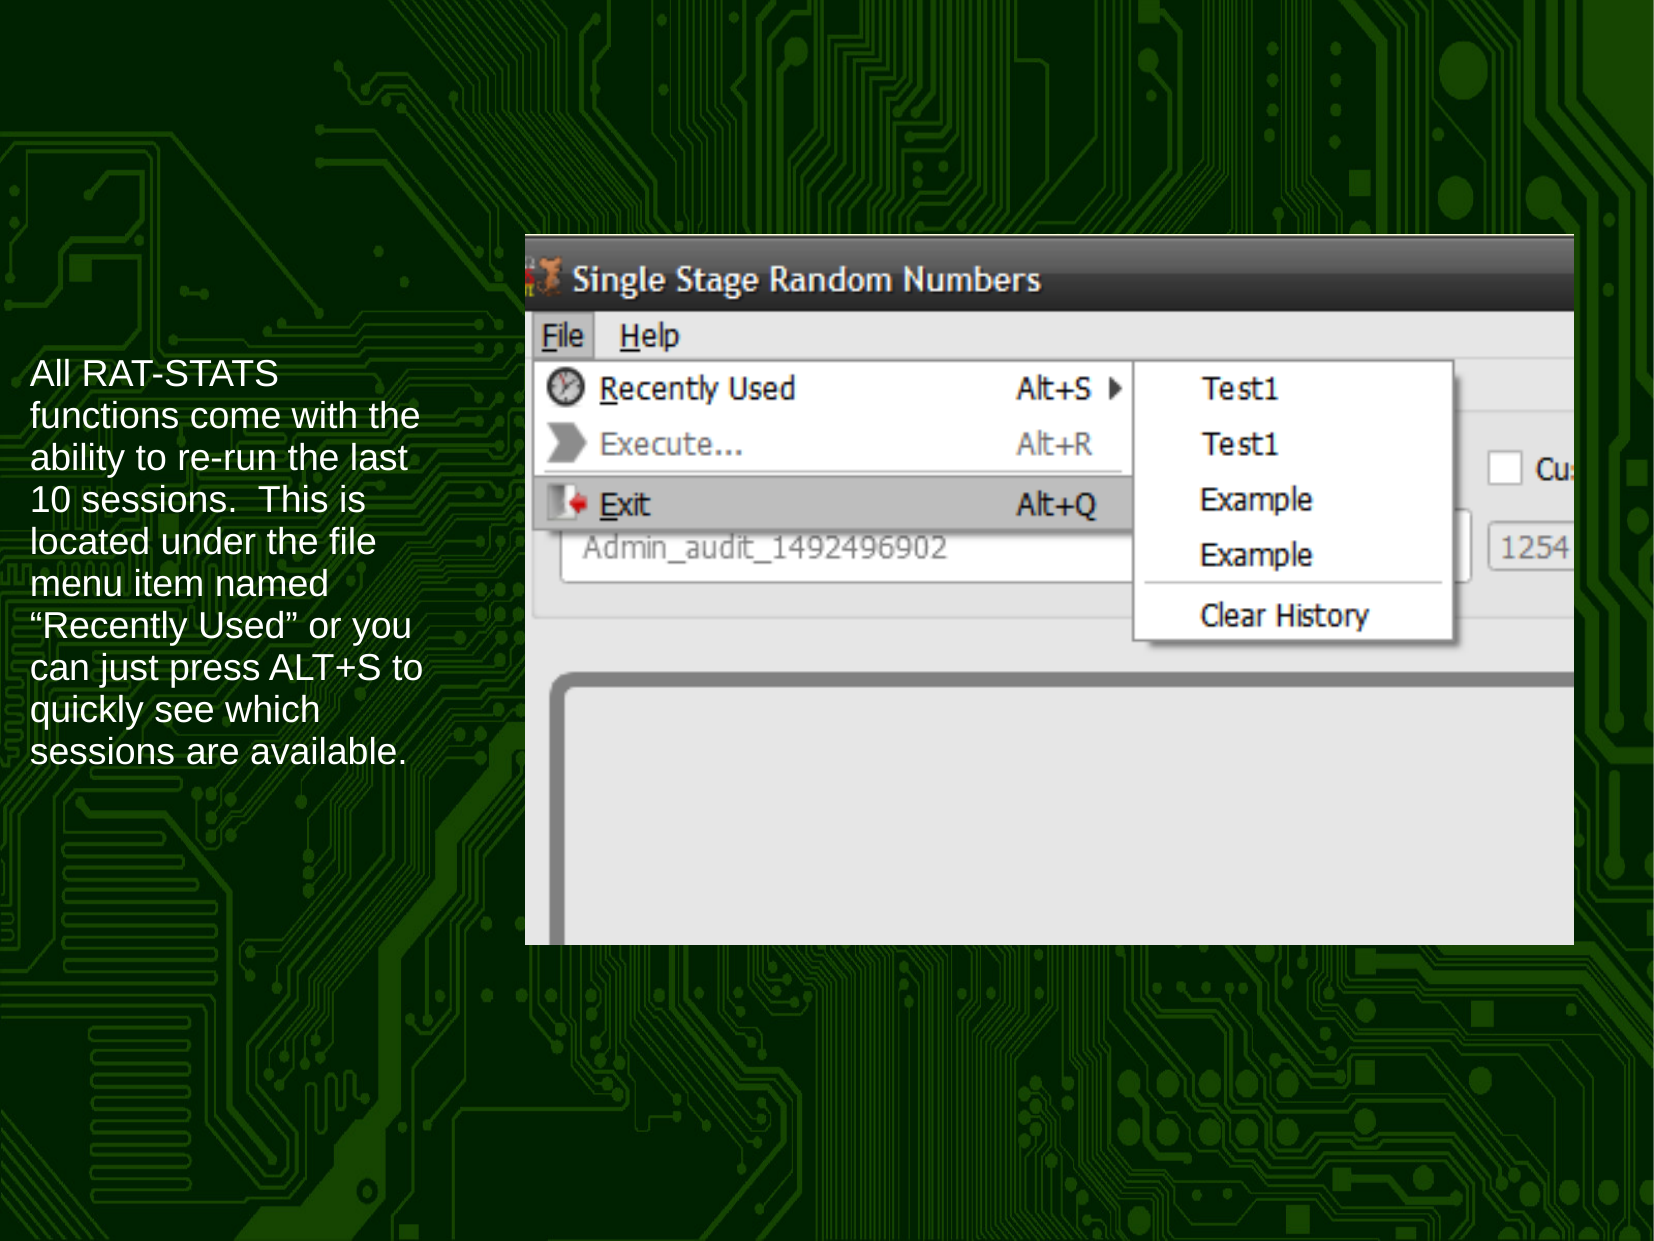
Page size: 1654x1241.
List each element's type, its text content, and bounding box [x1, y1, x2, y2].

text_box All RAT-STATS functions come with the ability to re-run the last 10 sessions. This is located under the file menu item named “Recently Used” or you can just press ALT+S to quickly see which sessions are available. [15, 345, 451, 856]
picture [0, 0, 1654, 1241]
